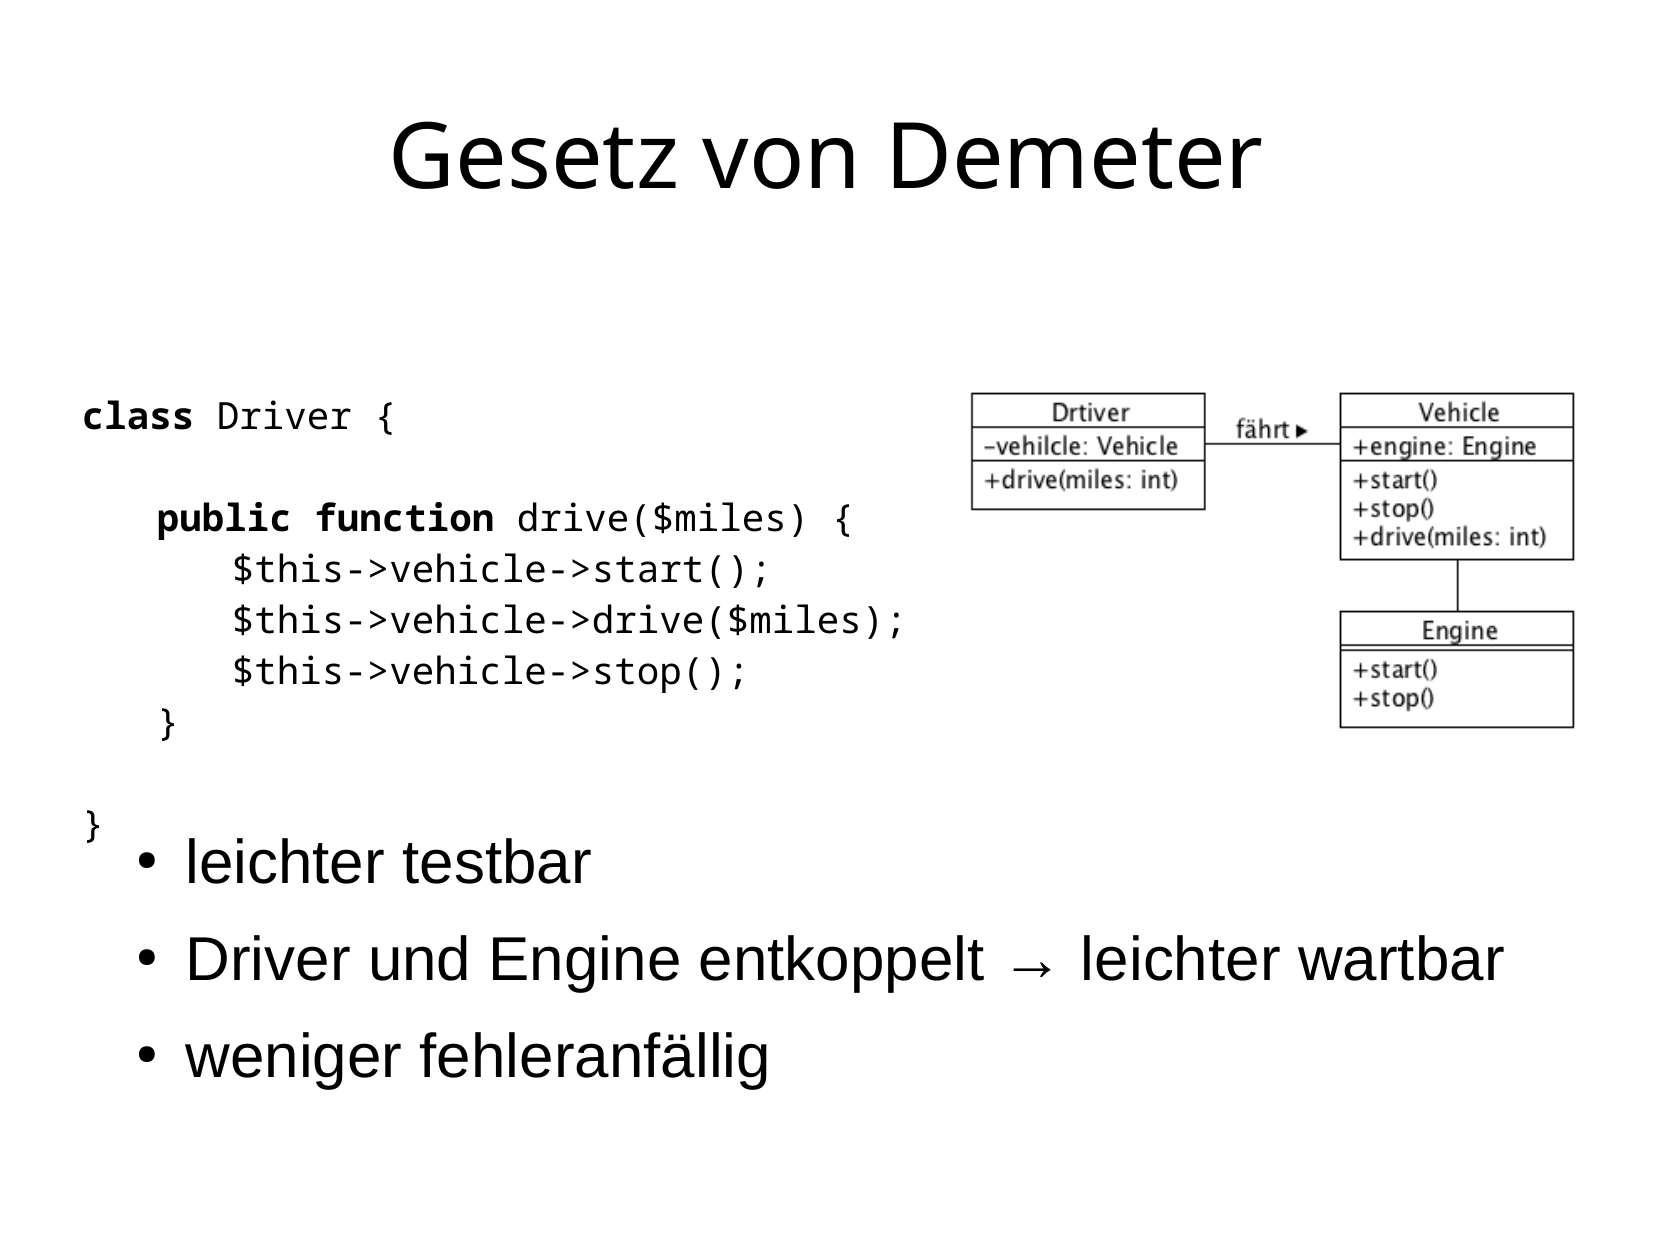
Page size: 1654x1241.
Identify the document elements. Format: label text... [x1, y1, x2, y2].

list leichter testbar Driver und Engine entkoppelt → leichter wartbar weniger fehleranfällig [119, 826, 1534, 1093]
title Gesetz von Demeter [82, 56, 1571, 250]
text_box class Driver { public function drive($miles) { $this->vehicle->start(); $this->vehicle->drive($miles); $this->vehicle->stop(); } } [67, 381, 957, 735]
picture [938, 326, 1608, 762]
